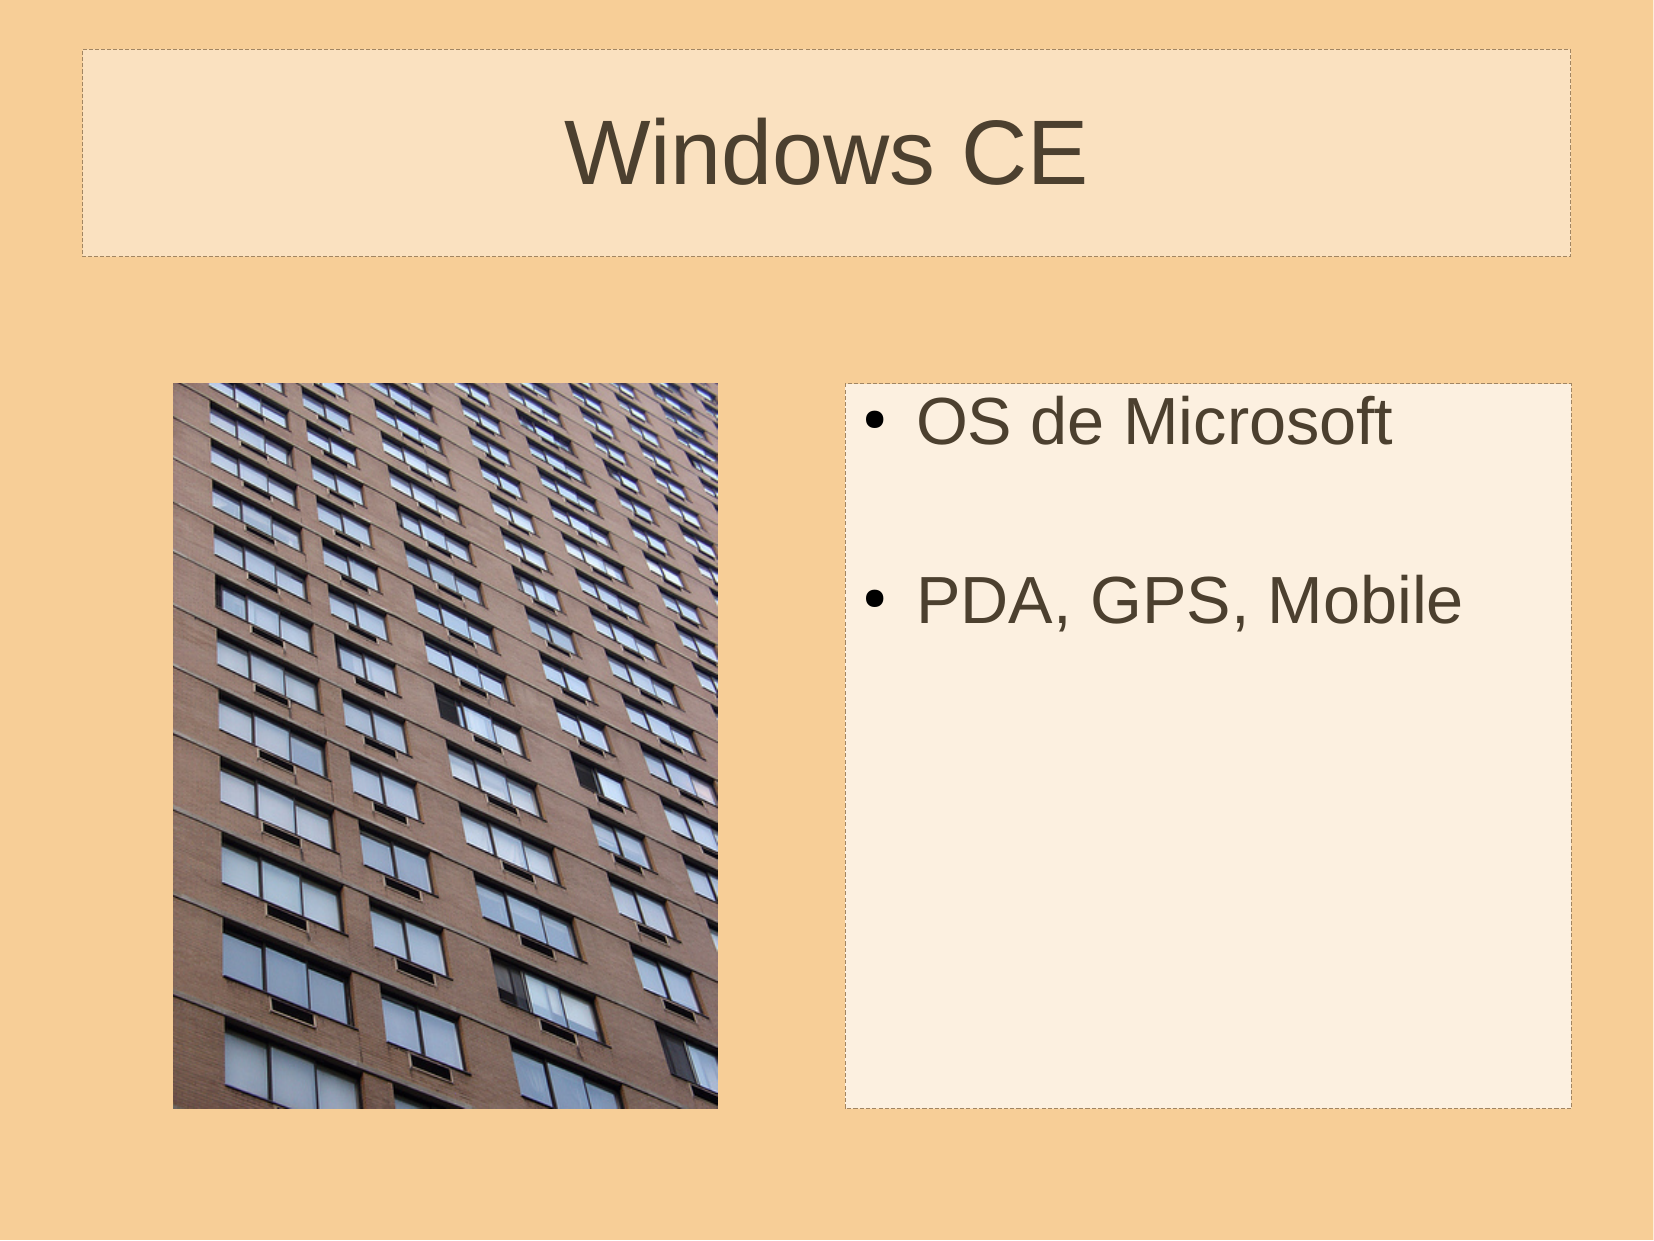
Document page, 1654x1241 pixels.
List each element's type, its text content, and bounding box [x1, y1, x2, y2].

list OS de Microsoft PDA, GPS, Mobile [845, 383, 1572, 1109]
picture [173, 383, 718, 1109]
title Windows CE [82, 49, 1571, 257]
